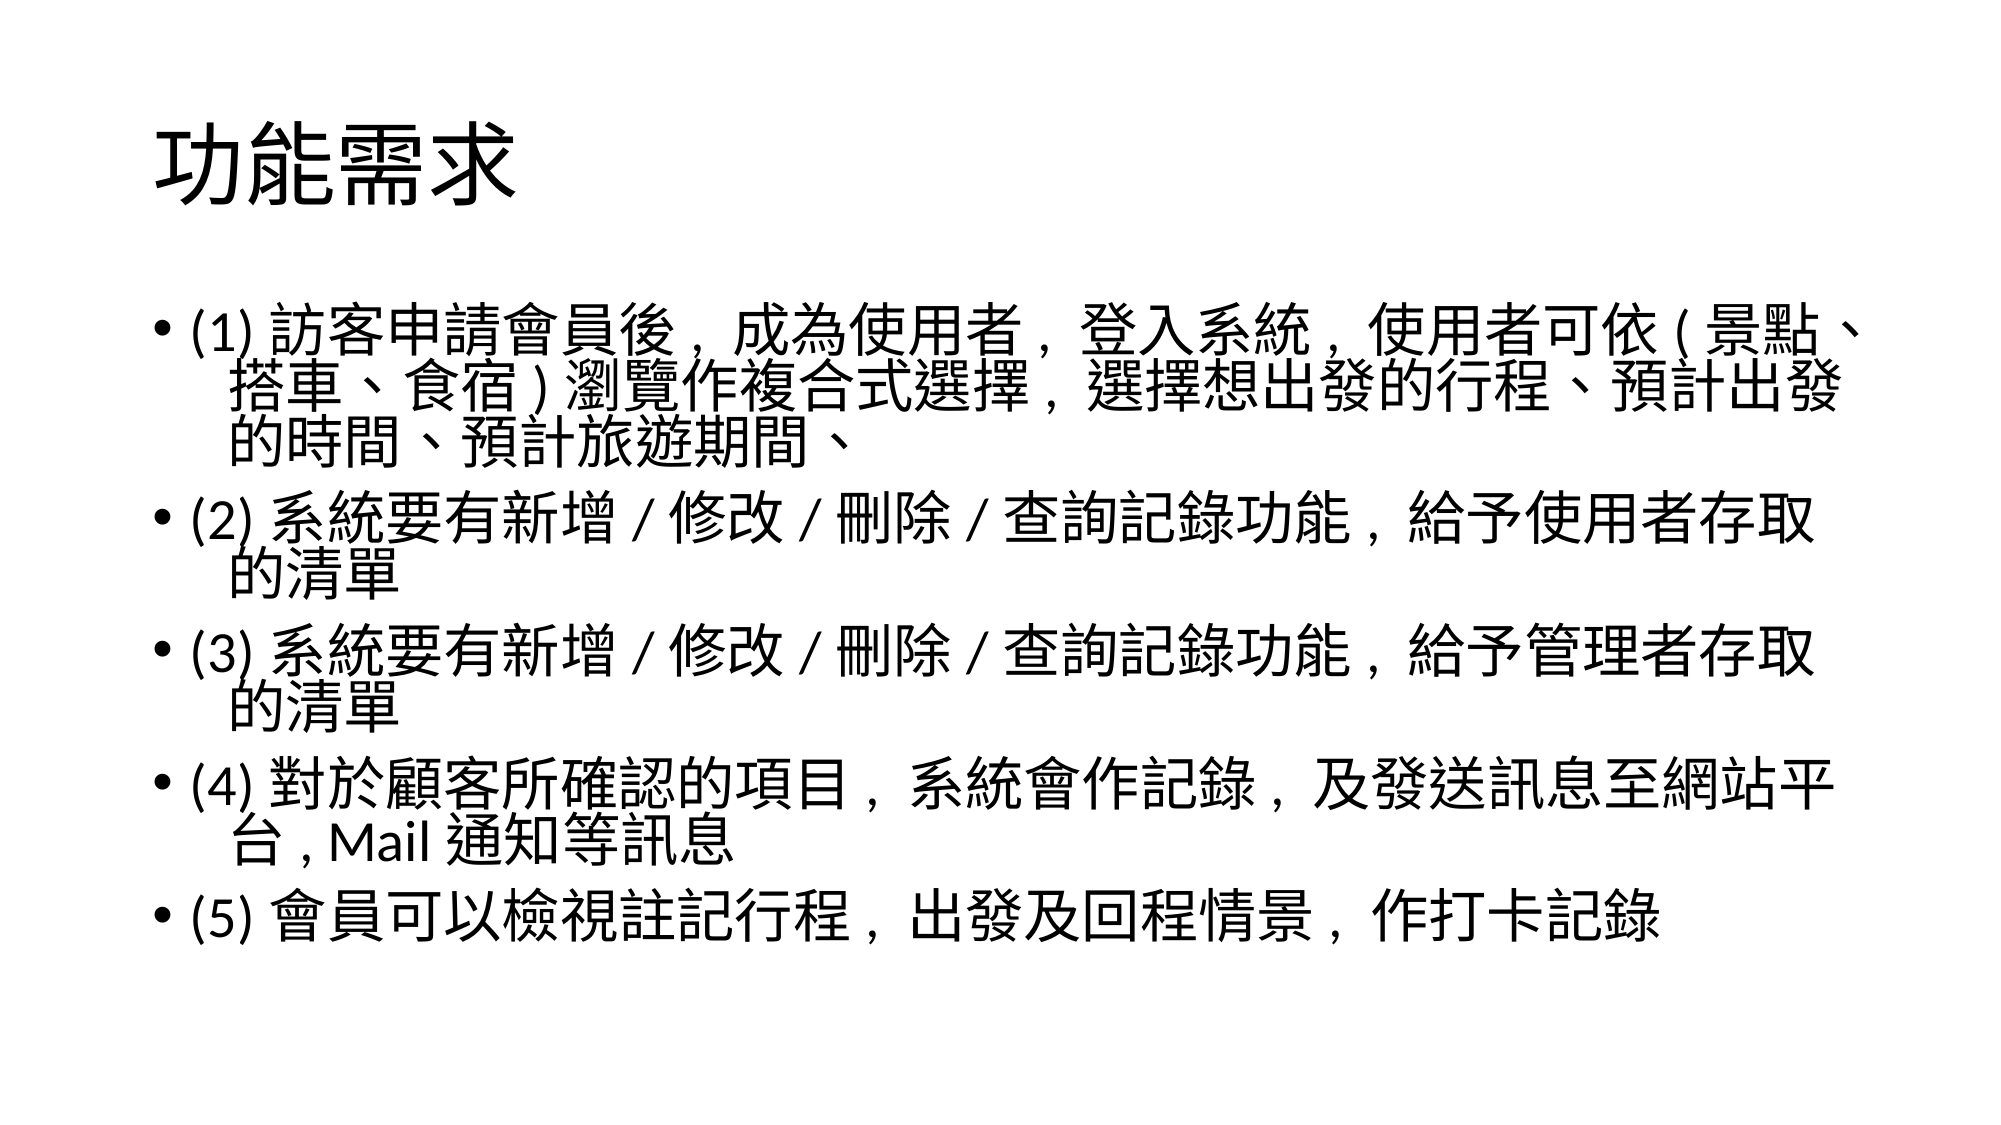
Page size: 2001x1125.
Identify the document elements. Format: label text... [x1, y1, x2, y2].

list (1)訪客申請會員後, 成為使用者, 登入系統, 使用者可依(景點、搭車、食宿)瀏覽作複合式選擇, 選擇想出發的行程、預計出發的時間、預計旅遊期間、 (2)系統要有新增/修改/刪除/查詢記錄功能, 給予使用者存取的清單 (3)系統要有新增/修改/刪除/查詢記錄功能, 給予管理者存取的清單 (4)對於顧客所確認的項目, 系統會作記錄, 及發送訊息至網站平台, Mail通知等訊息 (5)會員可以檢視註記行程, 出發及回程情景, 作打卡記錄 [137, 299, 1863, 1014]
title 功能需求 [137, 59, 1863, 278]
